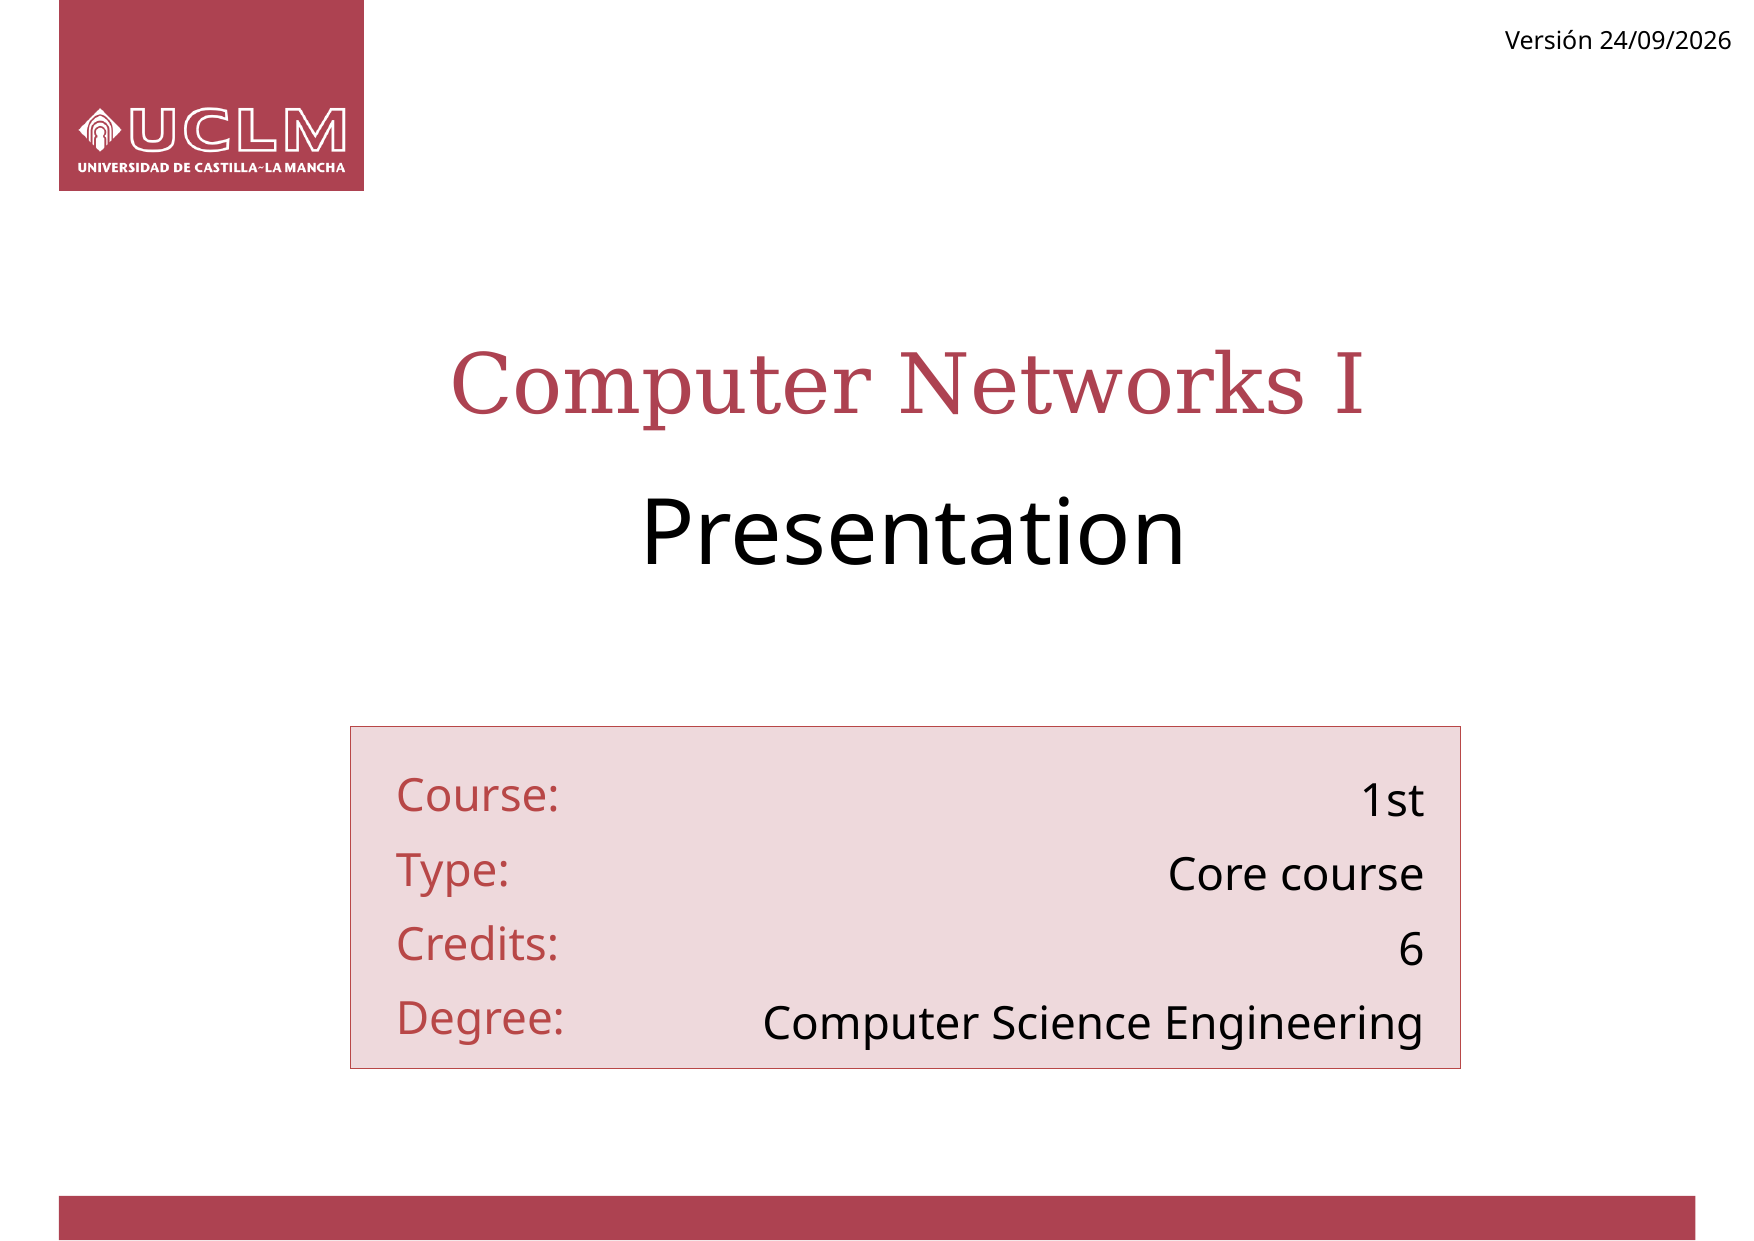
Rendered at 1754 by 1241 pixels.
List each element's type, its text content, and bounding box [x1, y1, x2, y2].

picture [59, 0, 364, 191]
table_cell Core course [632, 829, 1440, 904]
table_header Course: [381, 755, 632, 829]
text_box Versión 29/01/2024 [1505, 22, 1733, 59]
text_box Computer Networks I [146, 322, 1635, 438]
text_box [350, 726, 1461, 1069]
table_cell 6 [632, 904, 1440, 978]
table_cell Degree: [381, 978, 632, 1053]
table_cell Credits: [381, 904, 632, 978]
table_cell Computer Science Engineering [632, 978, 1440, 1053]
table_header 1st [632, 755, 1440, 829]
table_cell Type: [381, 829, 632, 904]
title Presentation [168, 416, 1660, 640]
